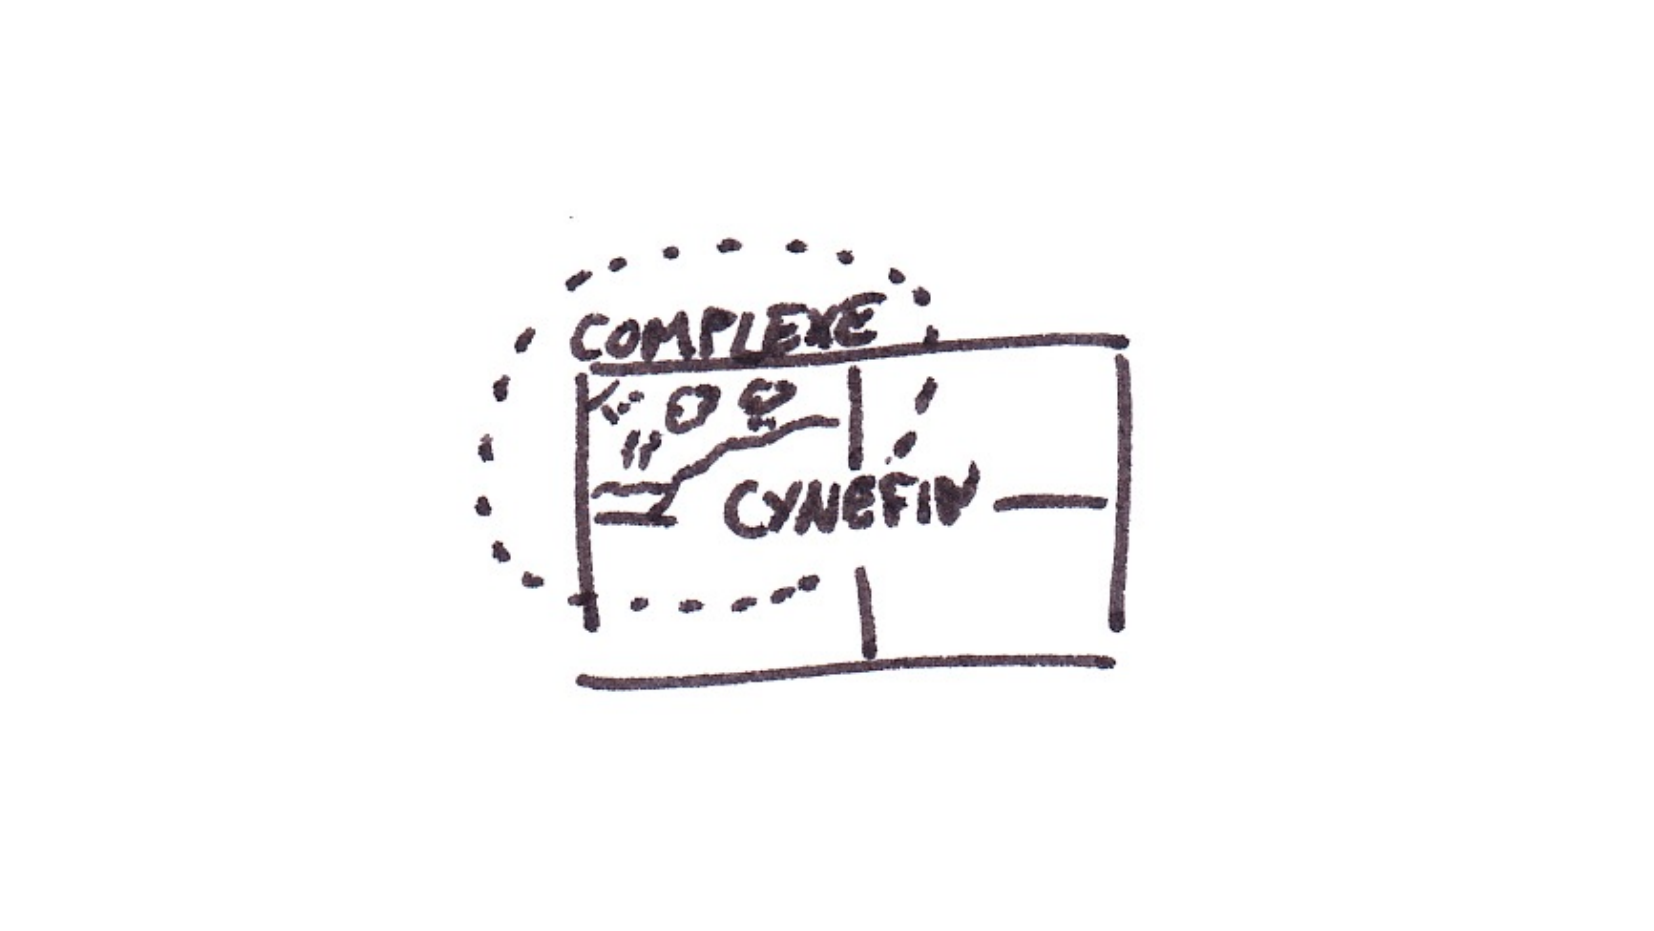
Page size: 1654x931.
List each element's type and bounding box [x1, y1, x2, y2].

picture [345, 105, 1426, 861]
